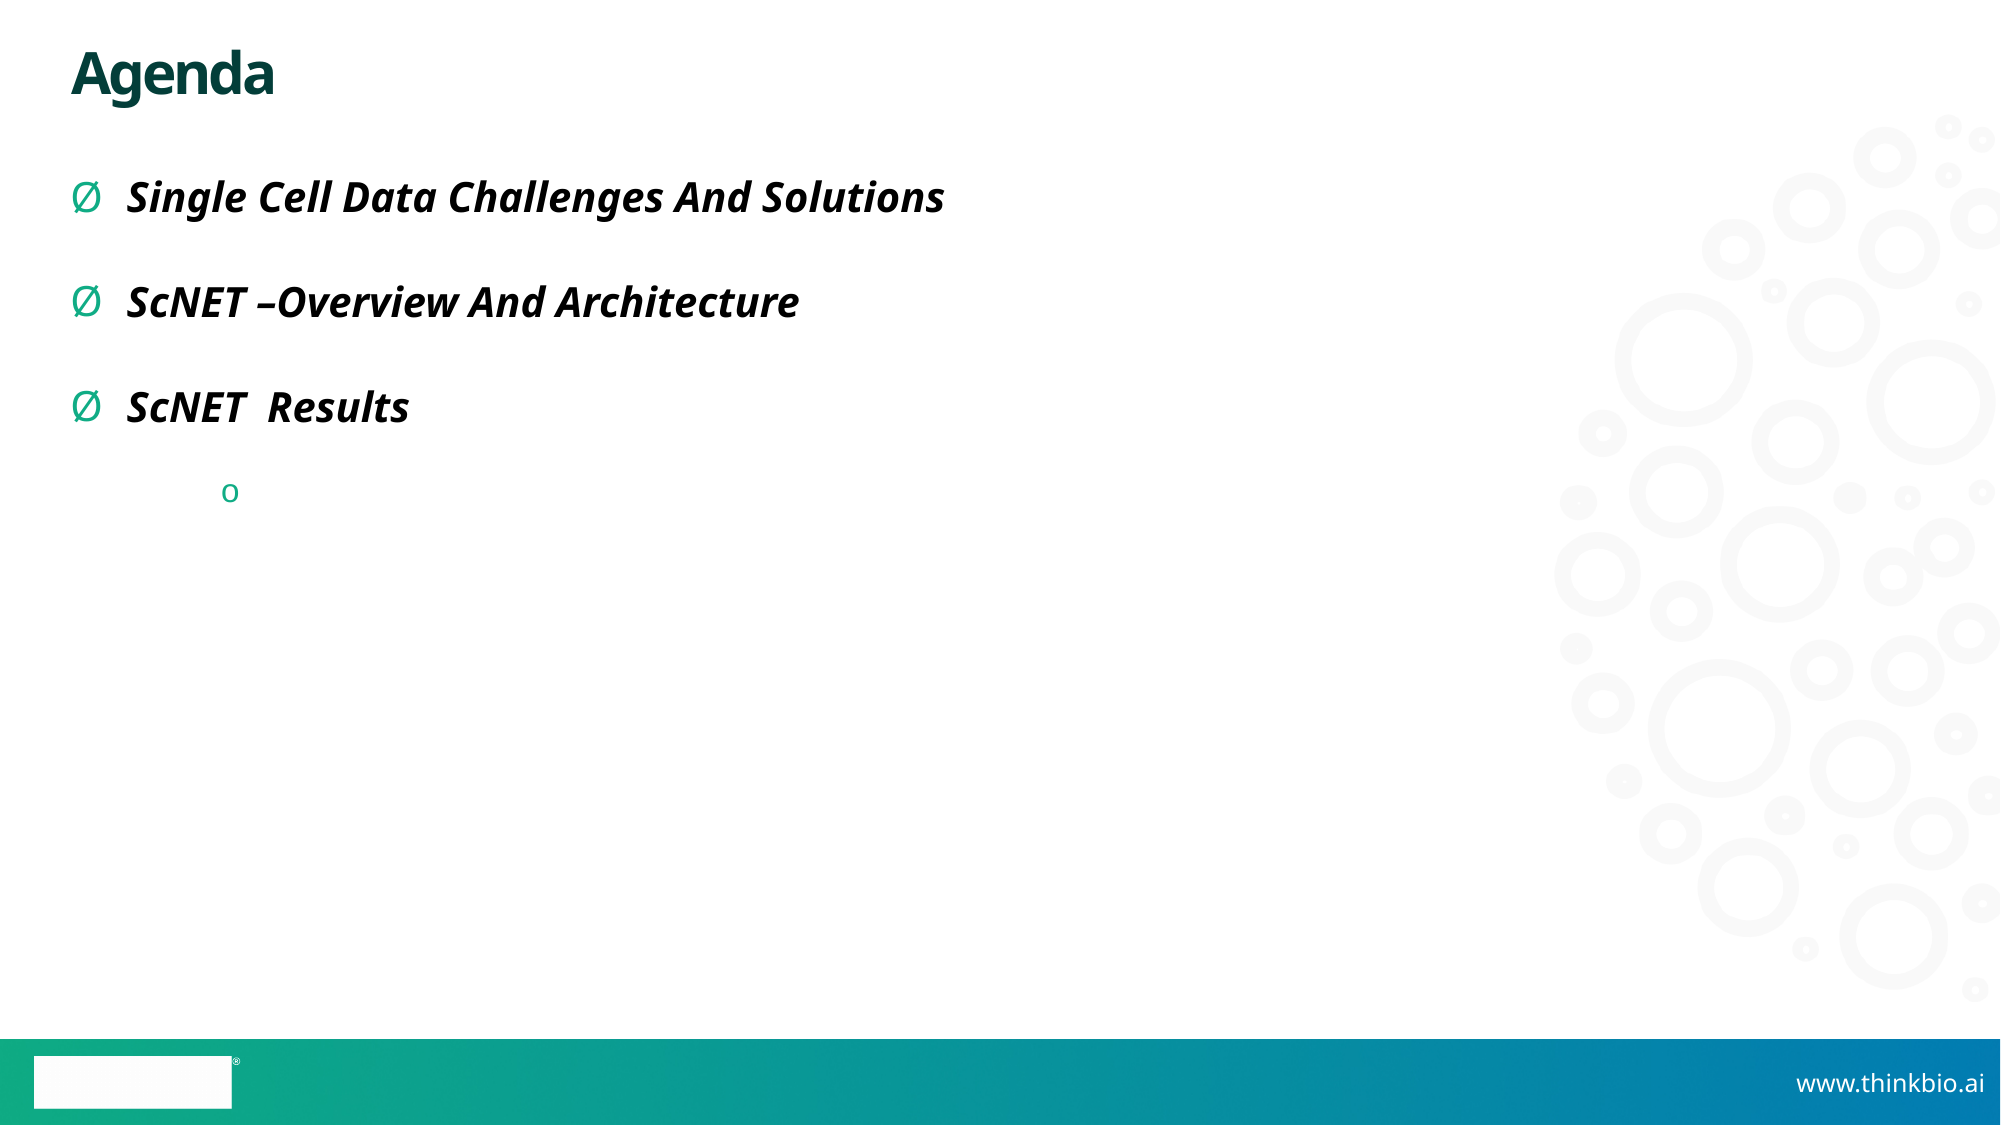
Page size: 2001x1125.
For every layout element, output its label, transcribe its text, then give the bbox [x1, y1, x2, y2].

text_box Single Cell Data Challenges And Solutions ScNET –Overview And Architecture ScNET Results [70, 141, 1277, 677]
text_box Agenda [56, 28, 1944, 115]
